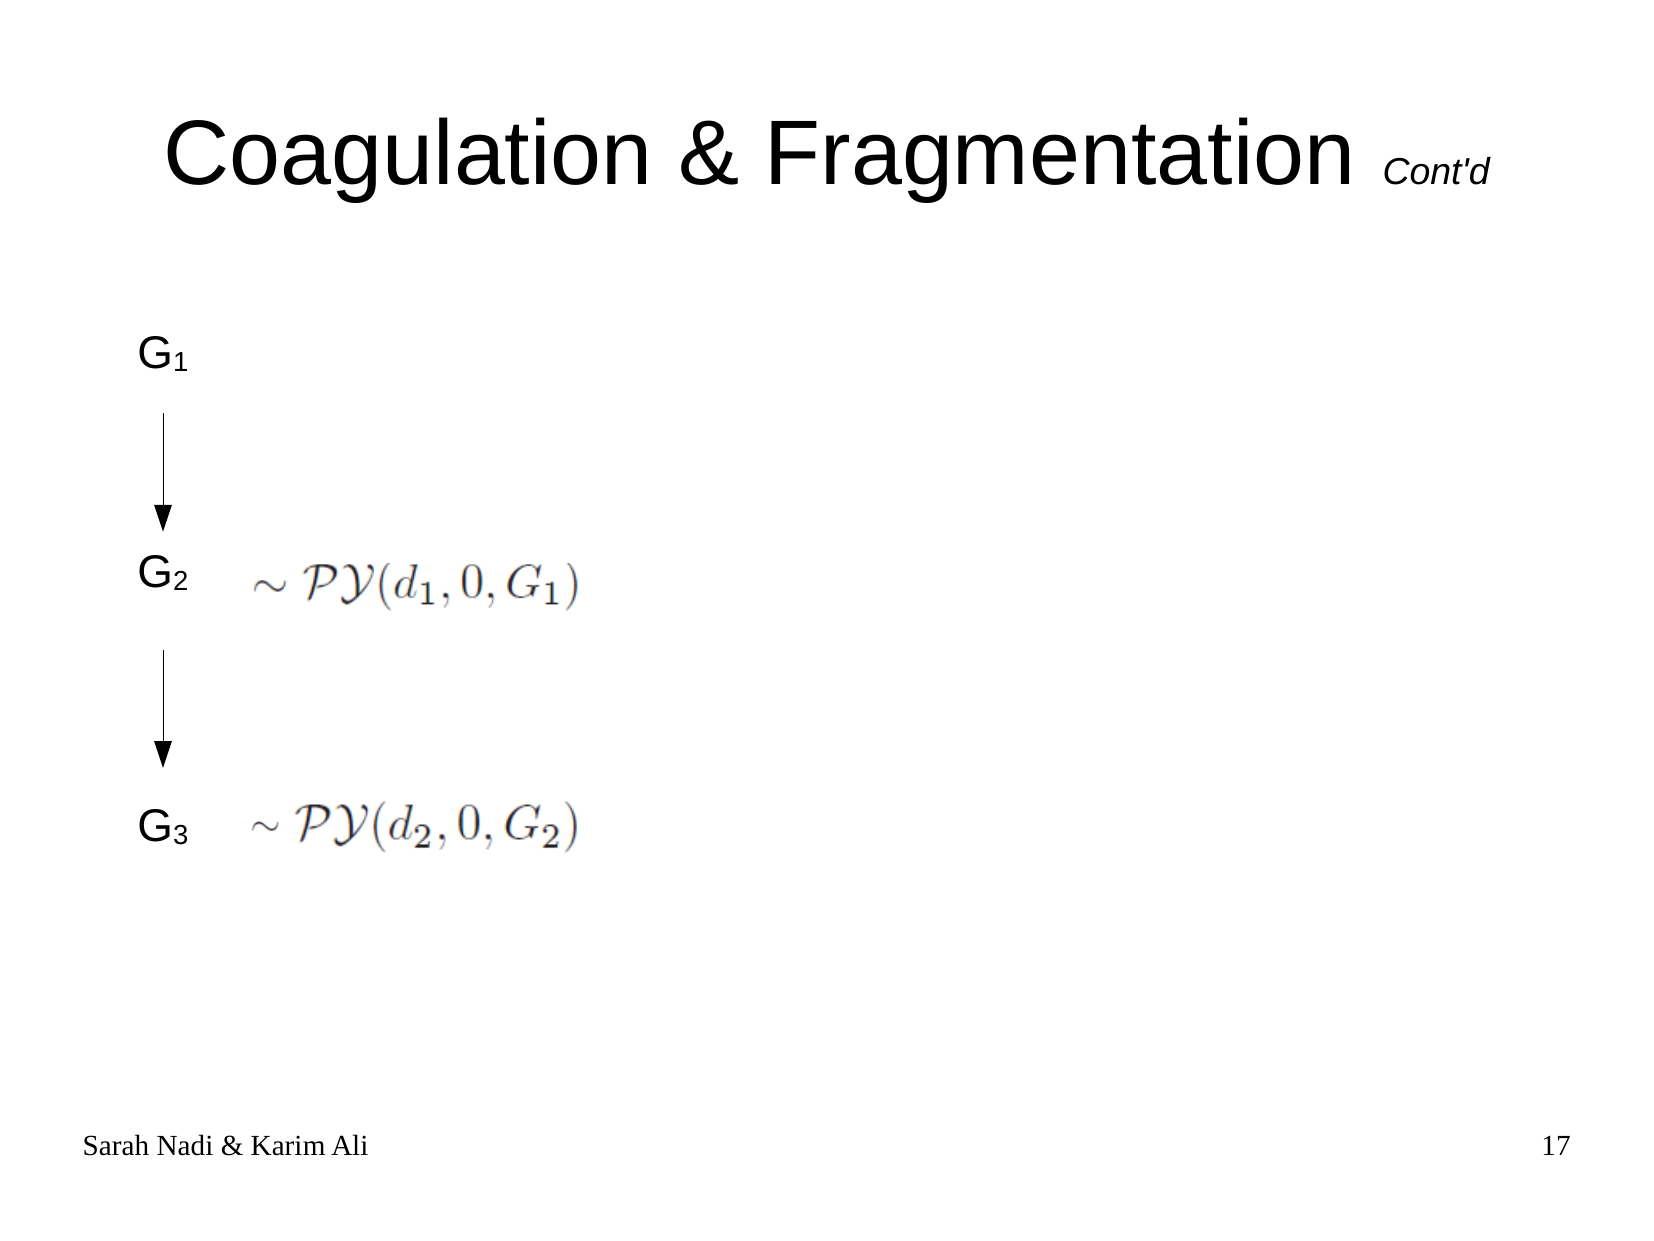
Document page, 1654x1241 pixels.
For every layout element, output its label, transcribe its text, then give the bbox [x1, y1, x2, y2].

picture [247, 809, 284, 845]
text_box G2 [122, 538, 204, 619]
title Coagulation & Fragmentation Cont'd [82, 49, 1571, 257]
text_box G3 [122, 792, 204, 873]
picture [291, 795, 585, 863]
picture [253, 563, 579, 611]
text_box G1 [122, 319, 204, 401]
